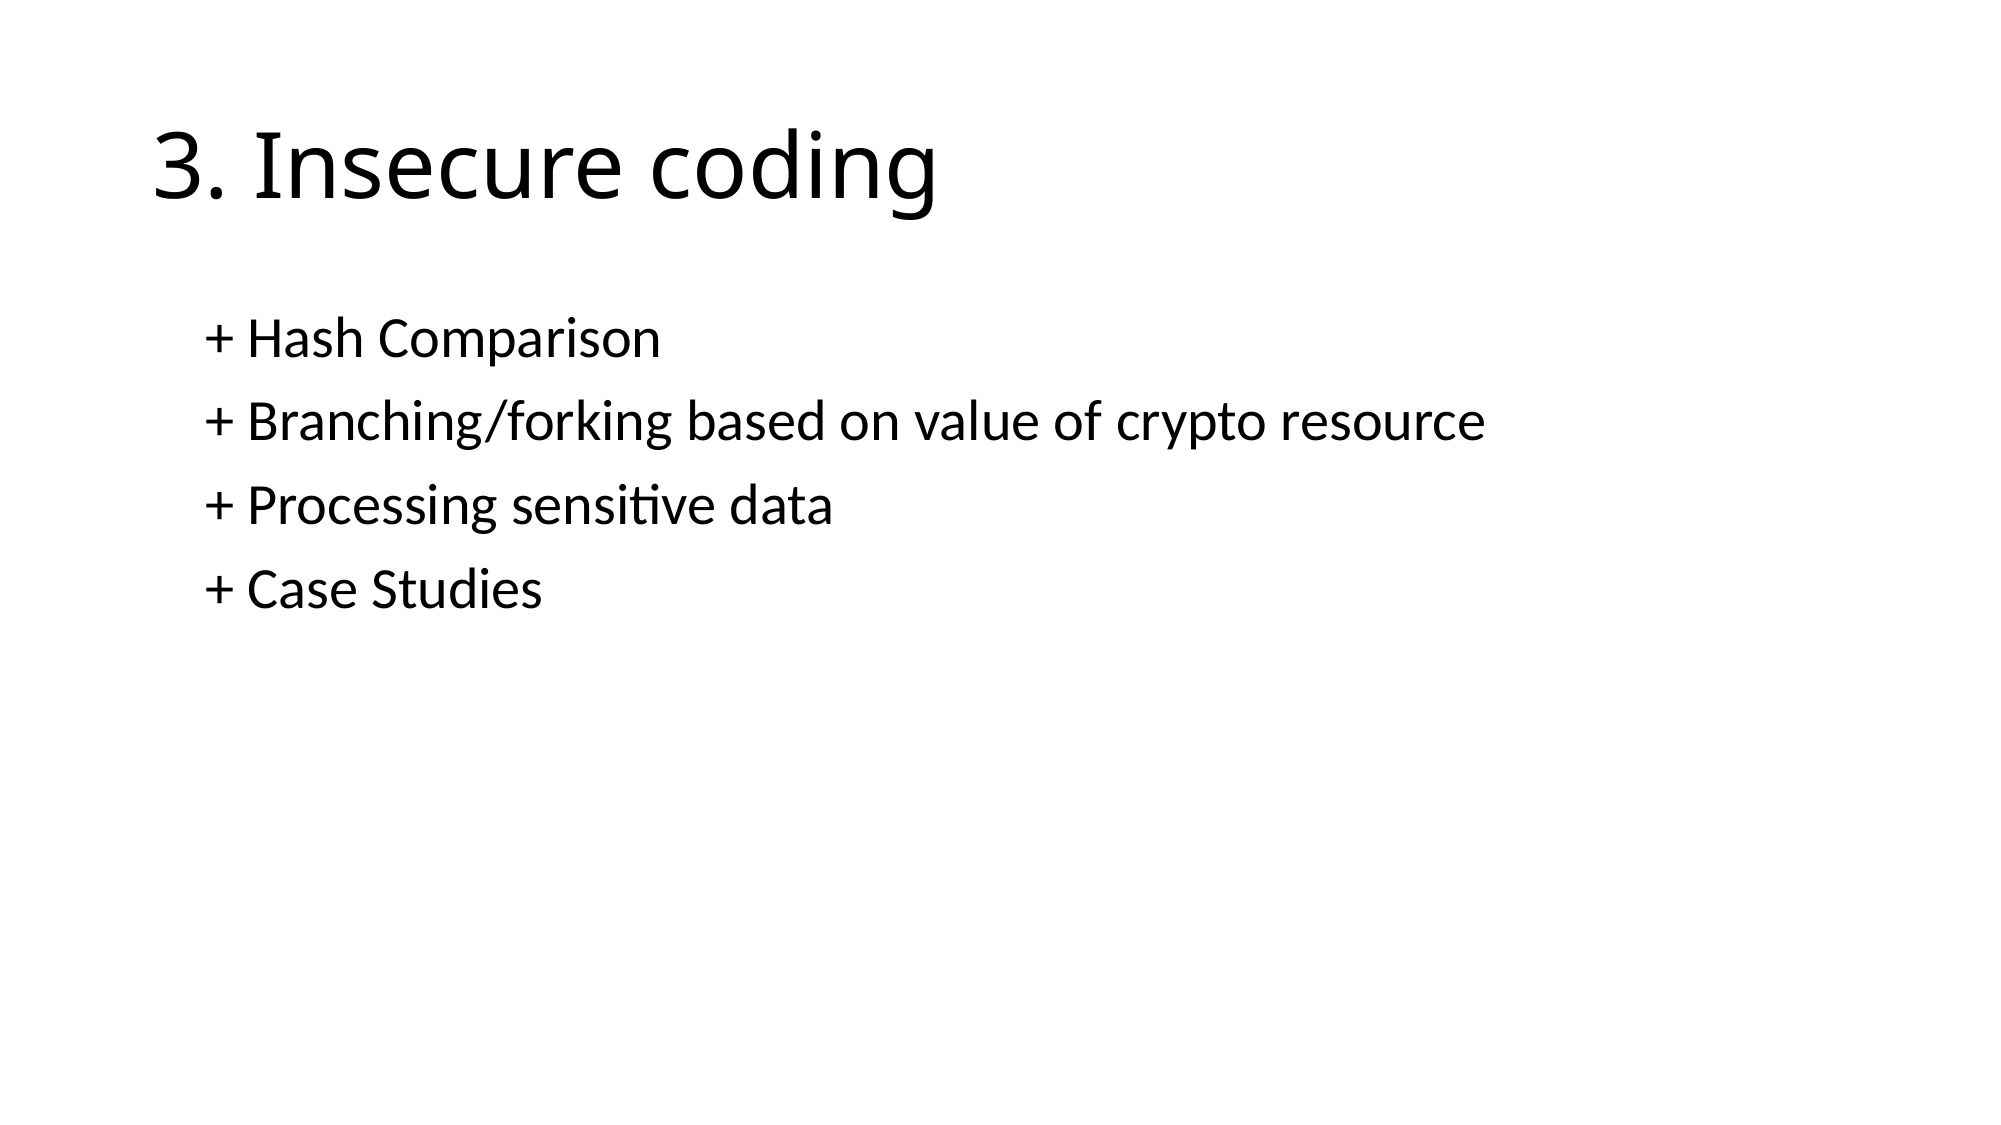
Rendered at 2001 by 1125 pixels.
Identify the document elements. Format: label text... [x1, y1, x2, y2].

list + Hash Comparison + Branching/forking based on value of crypto resource + Processing sensitive data + Case Studies [137, 299, 1863, 1014]
title 3. Insecure coding [137, 59, 1863, 278]
